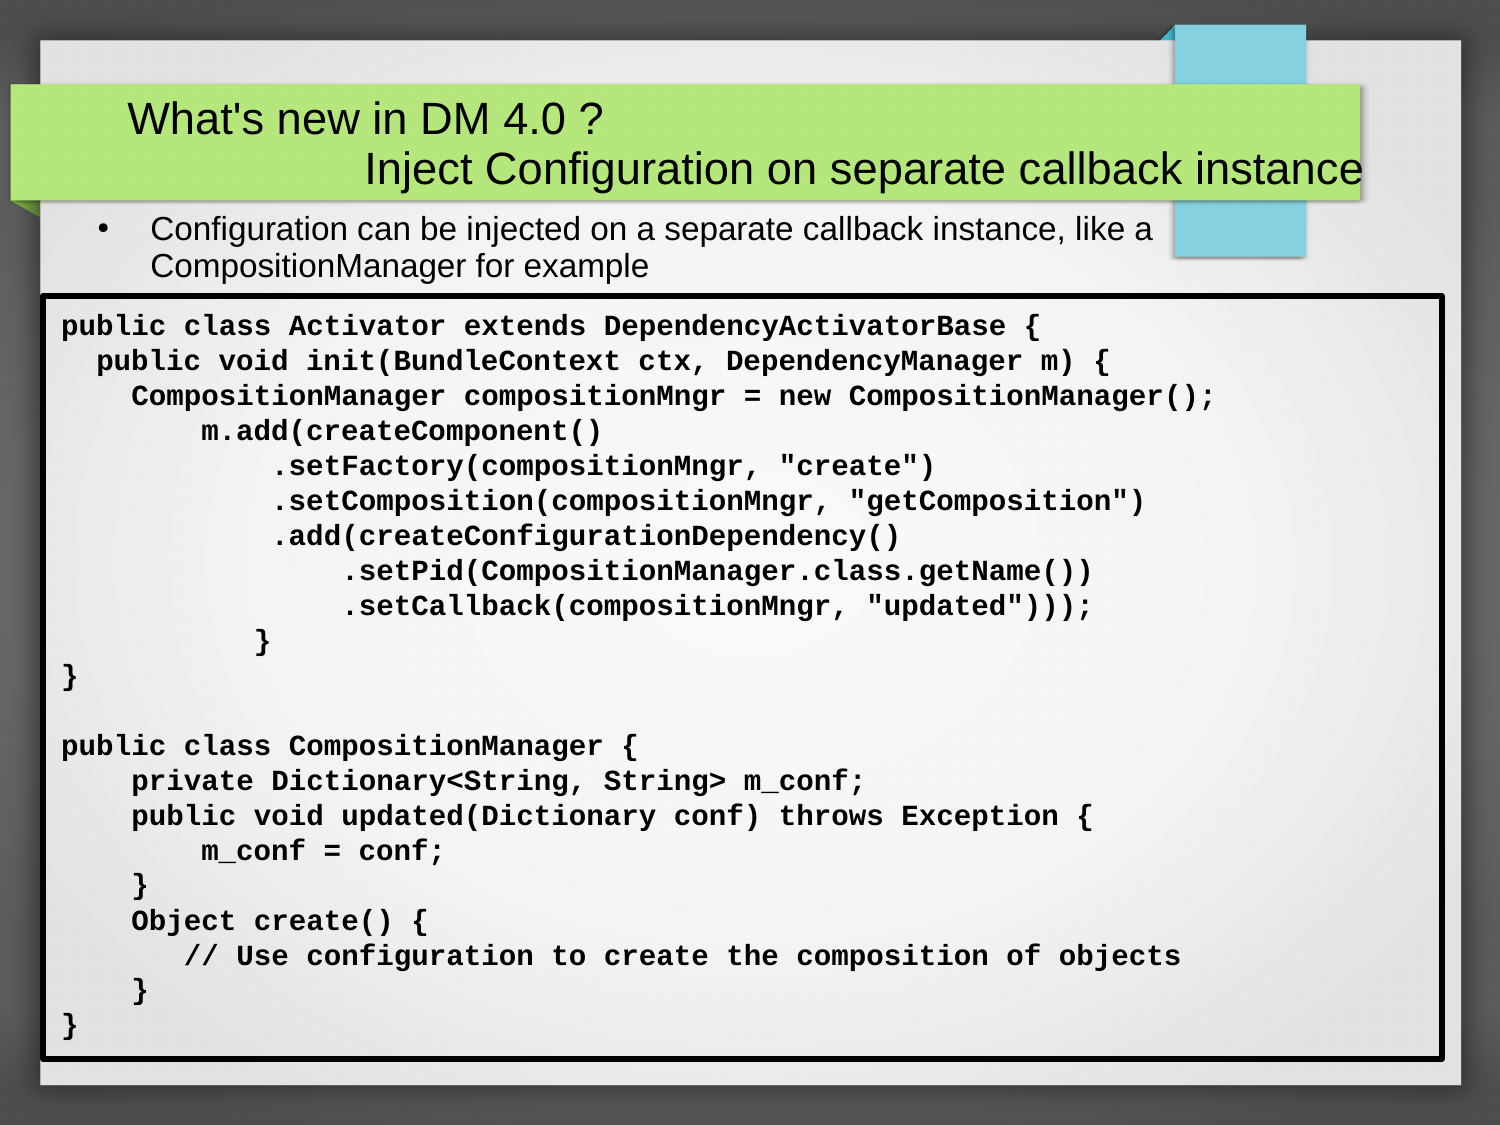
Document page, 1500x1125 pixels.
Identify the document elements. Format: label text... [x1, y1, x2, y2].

title What's new in DM 4.0 ? Inject Configuration on separate callback instance [112, 42, 1388, 246]
list Configuration can be injected on a separate callback instance, like a CompositionManager for example [64, 203, 1340, 293]
text_box public class Activator extends DependencyActivatorBase { public void init(BundleContext ctx, DependencyManager m) { CompositionManager compositionMngr = new CompositionManager(); m.add(createComponent() .setFactory(compositionMngr, "create") .setComposition(compositionMngr, "getComposition") .add(createConfigurationDependency() .setPid(CompositionManager.class.getName()) .setCallback(compositionMngr, "updated"))); } } public class CompositionManager { private Dictionary<String, String> m_conf; public void updated(Dictionary conf) throws Exception { m_conf = conf; } Object create() { // Use configuration to create the composition of objects } } [43, 296, 1442, 1059]
picture [0, 0, 1500, 1125]
